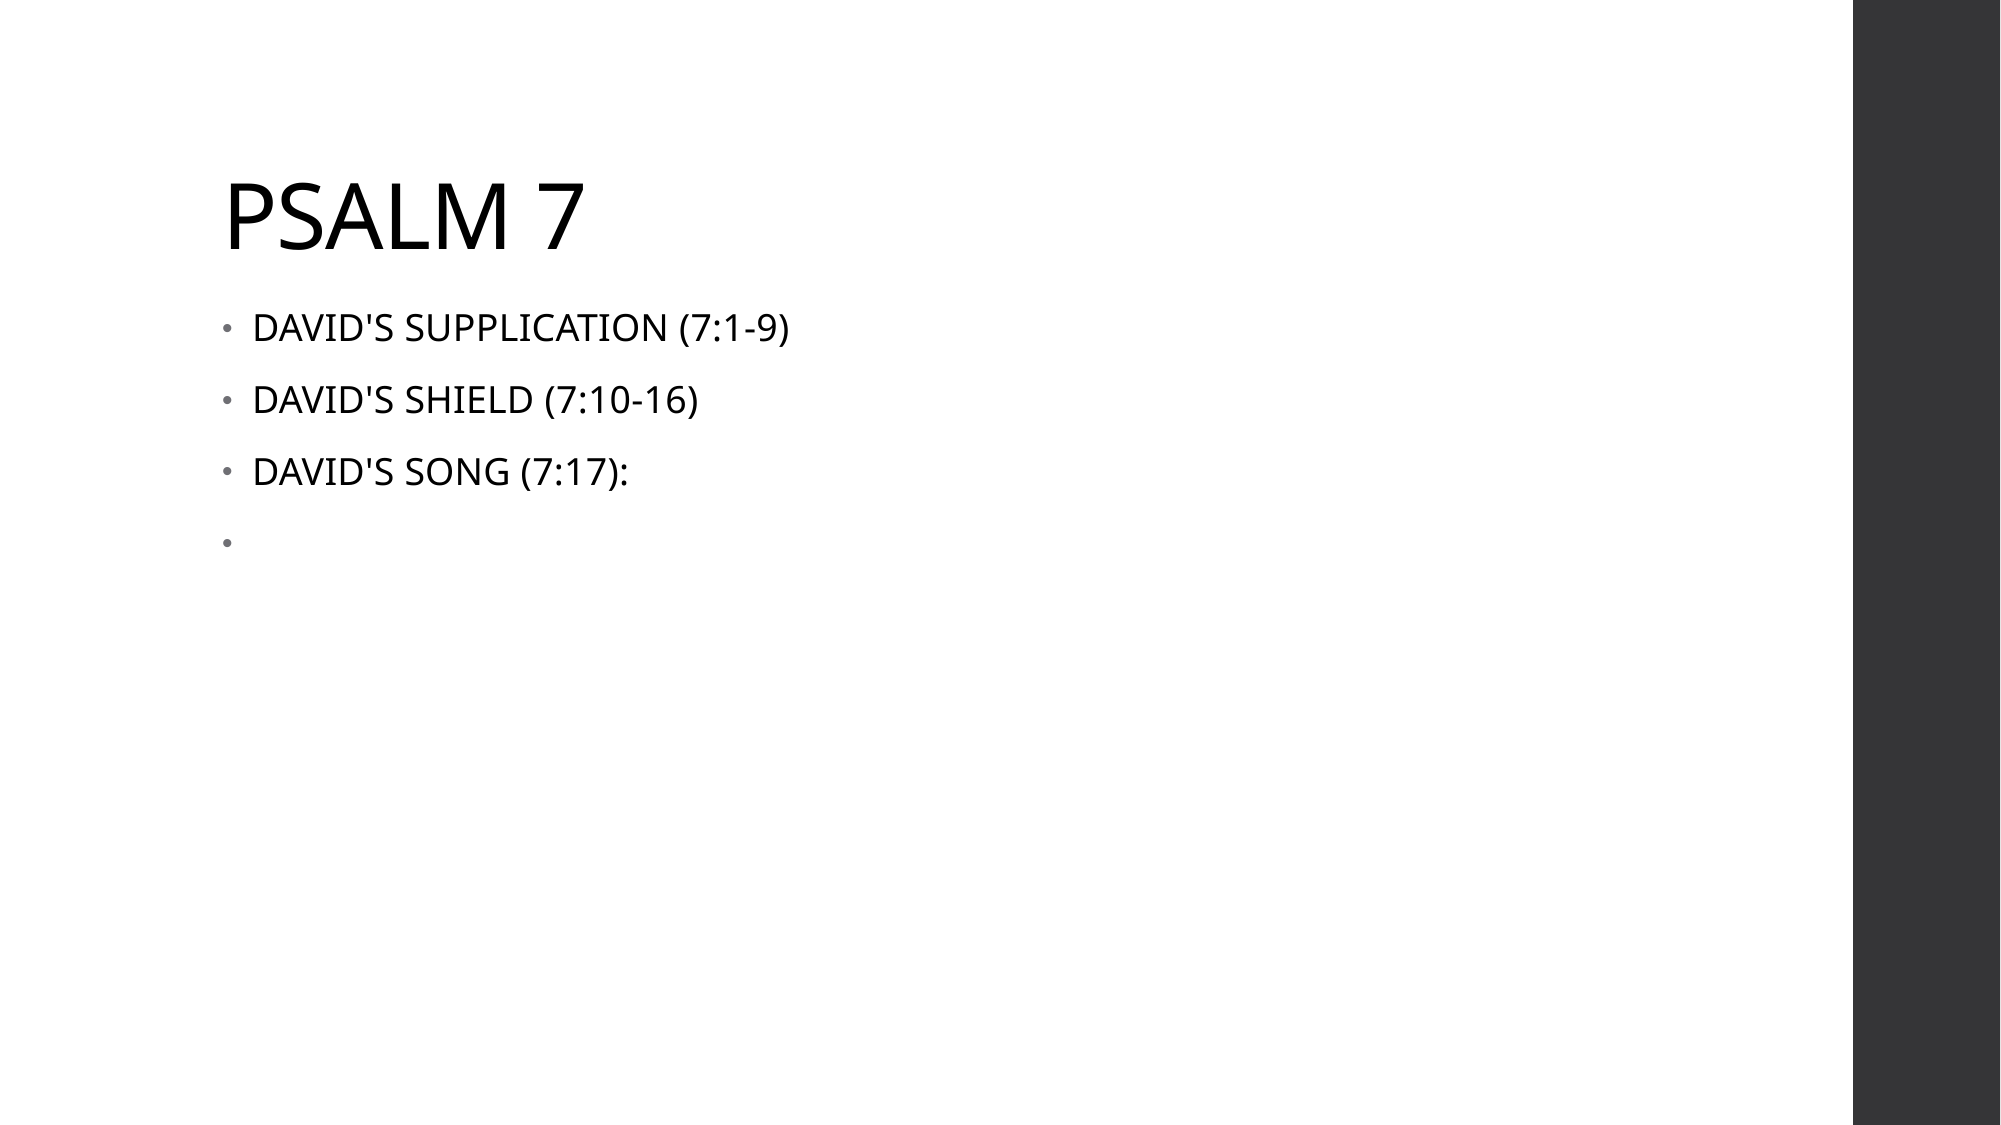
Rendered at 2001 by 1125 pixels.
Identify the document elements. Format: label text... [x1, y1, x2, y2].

title PSALM 7 [206, 60, 1797, 278]
list DAVID'S SUPPLICATION (7:1-9) DAVID'S SHIELD (7:10-16) DAVID'S SONG (7:17): [206, 299, 1617, 1014]
